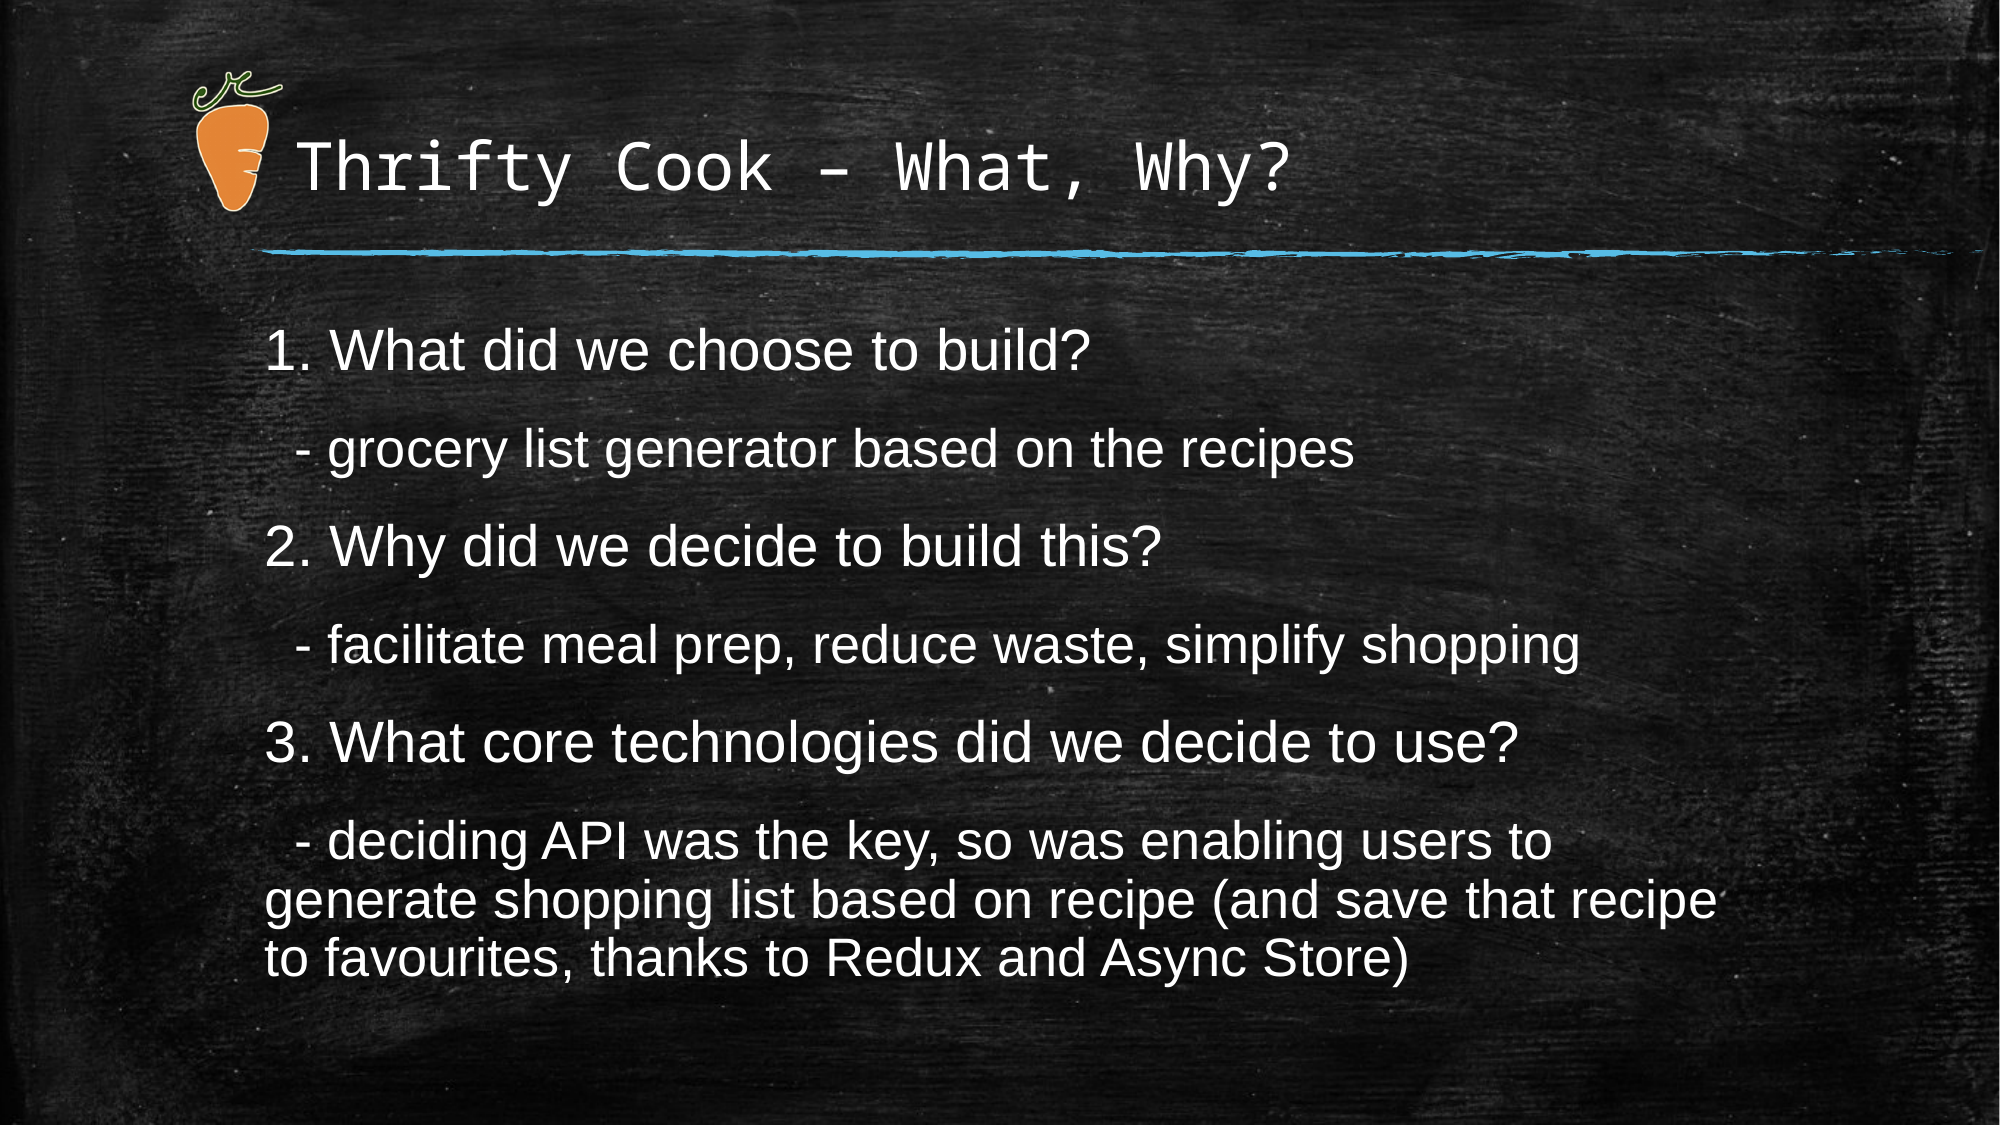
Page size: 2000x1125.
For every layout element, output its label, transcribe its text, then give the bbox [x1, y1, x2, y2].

title Thrifty Cook – What, Why? [279, 45, 1750, 213]
list 1. What did we choose to build? - grocery list generator based on the recipes 2. Why did we decide to build this? - facilitate meal prep, reduce waste, simplify shopping 3. What core technologies did we decide to use? - deciding API was the key, so was enabling users to generate shopping list based on recipe (and save that recipe to favourites, thanks to Redux and Async Store) [249, 312, 1750, 1013]
picture [166, 69, 309, 213]
